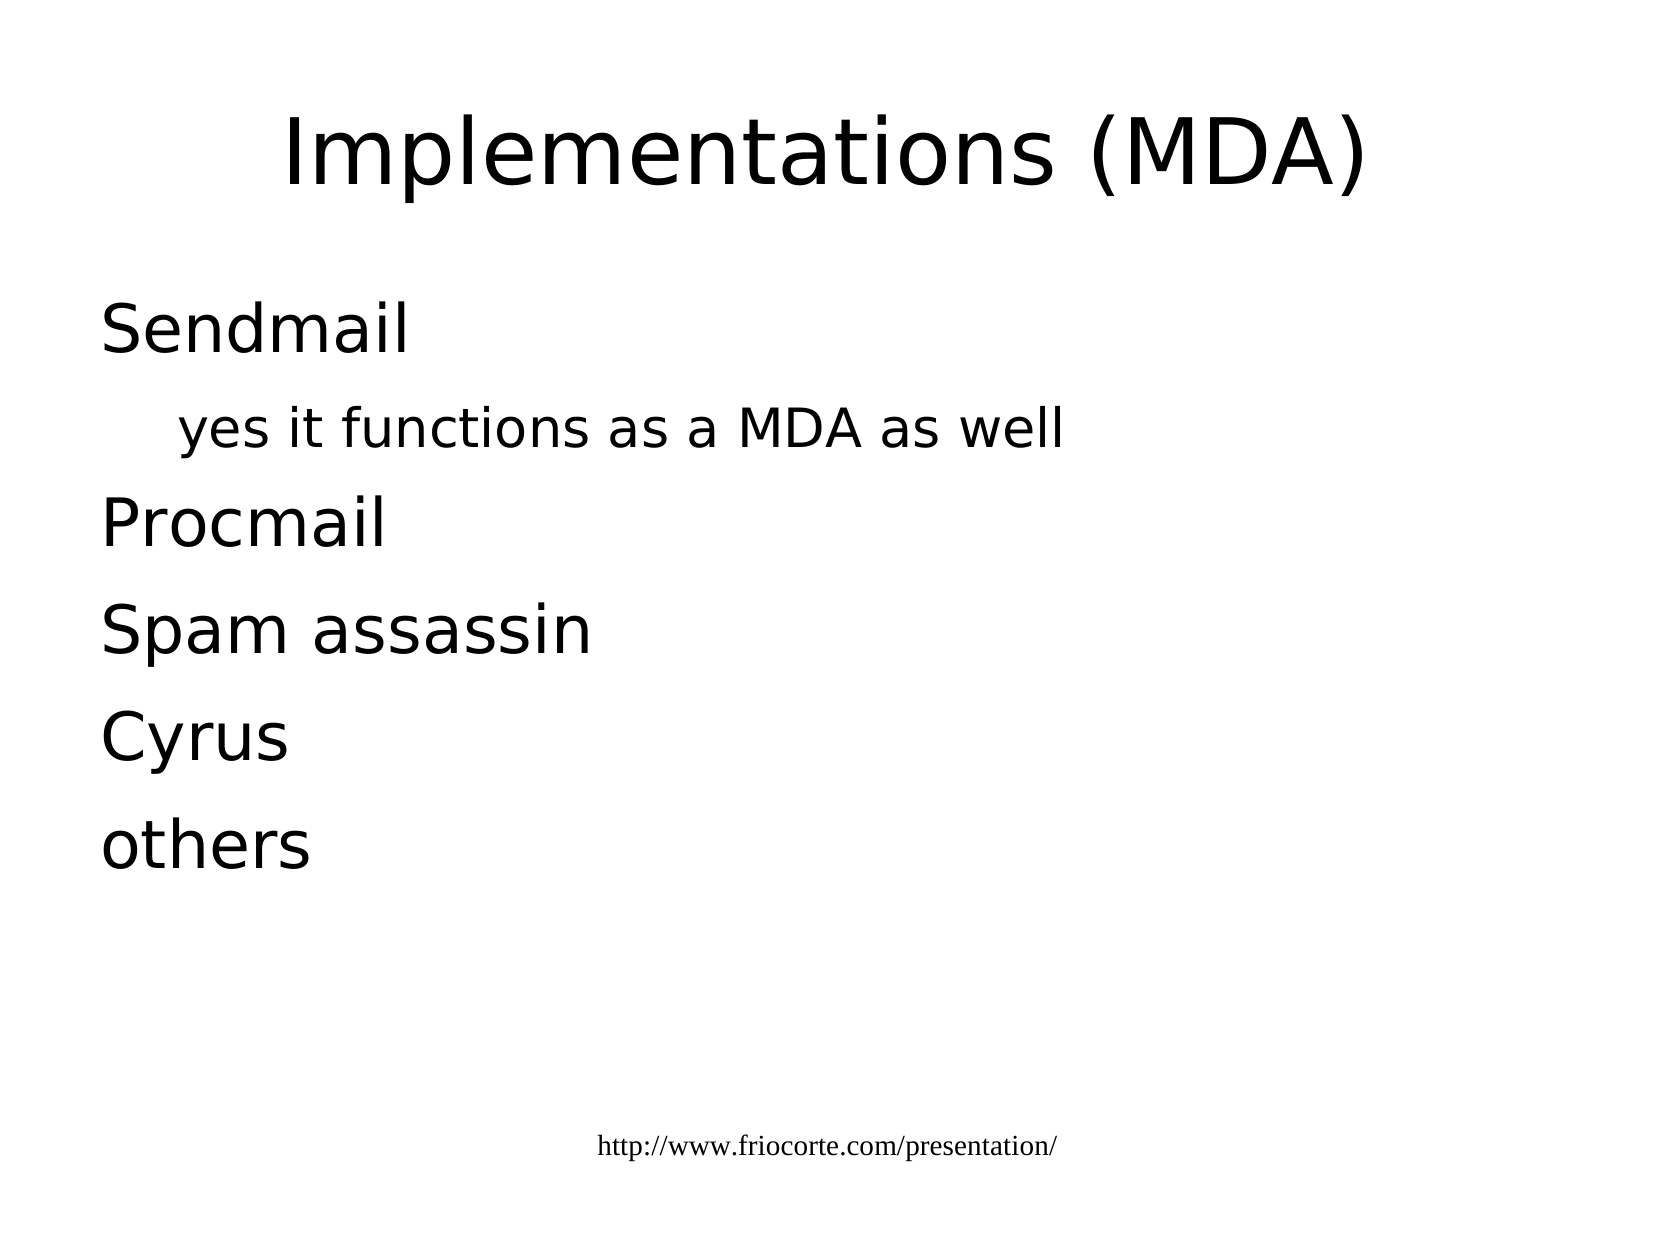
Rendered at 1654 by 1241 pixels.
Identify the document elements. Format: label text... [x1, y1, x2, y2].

title Implementations (MDA) [82, 49, 1571, 257]
list Sendmail yes it functions as a MDA as well Procmail Spam assassin Cyrus others [82, 290, 1571, 1109]
